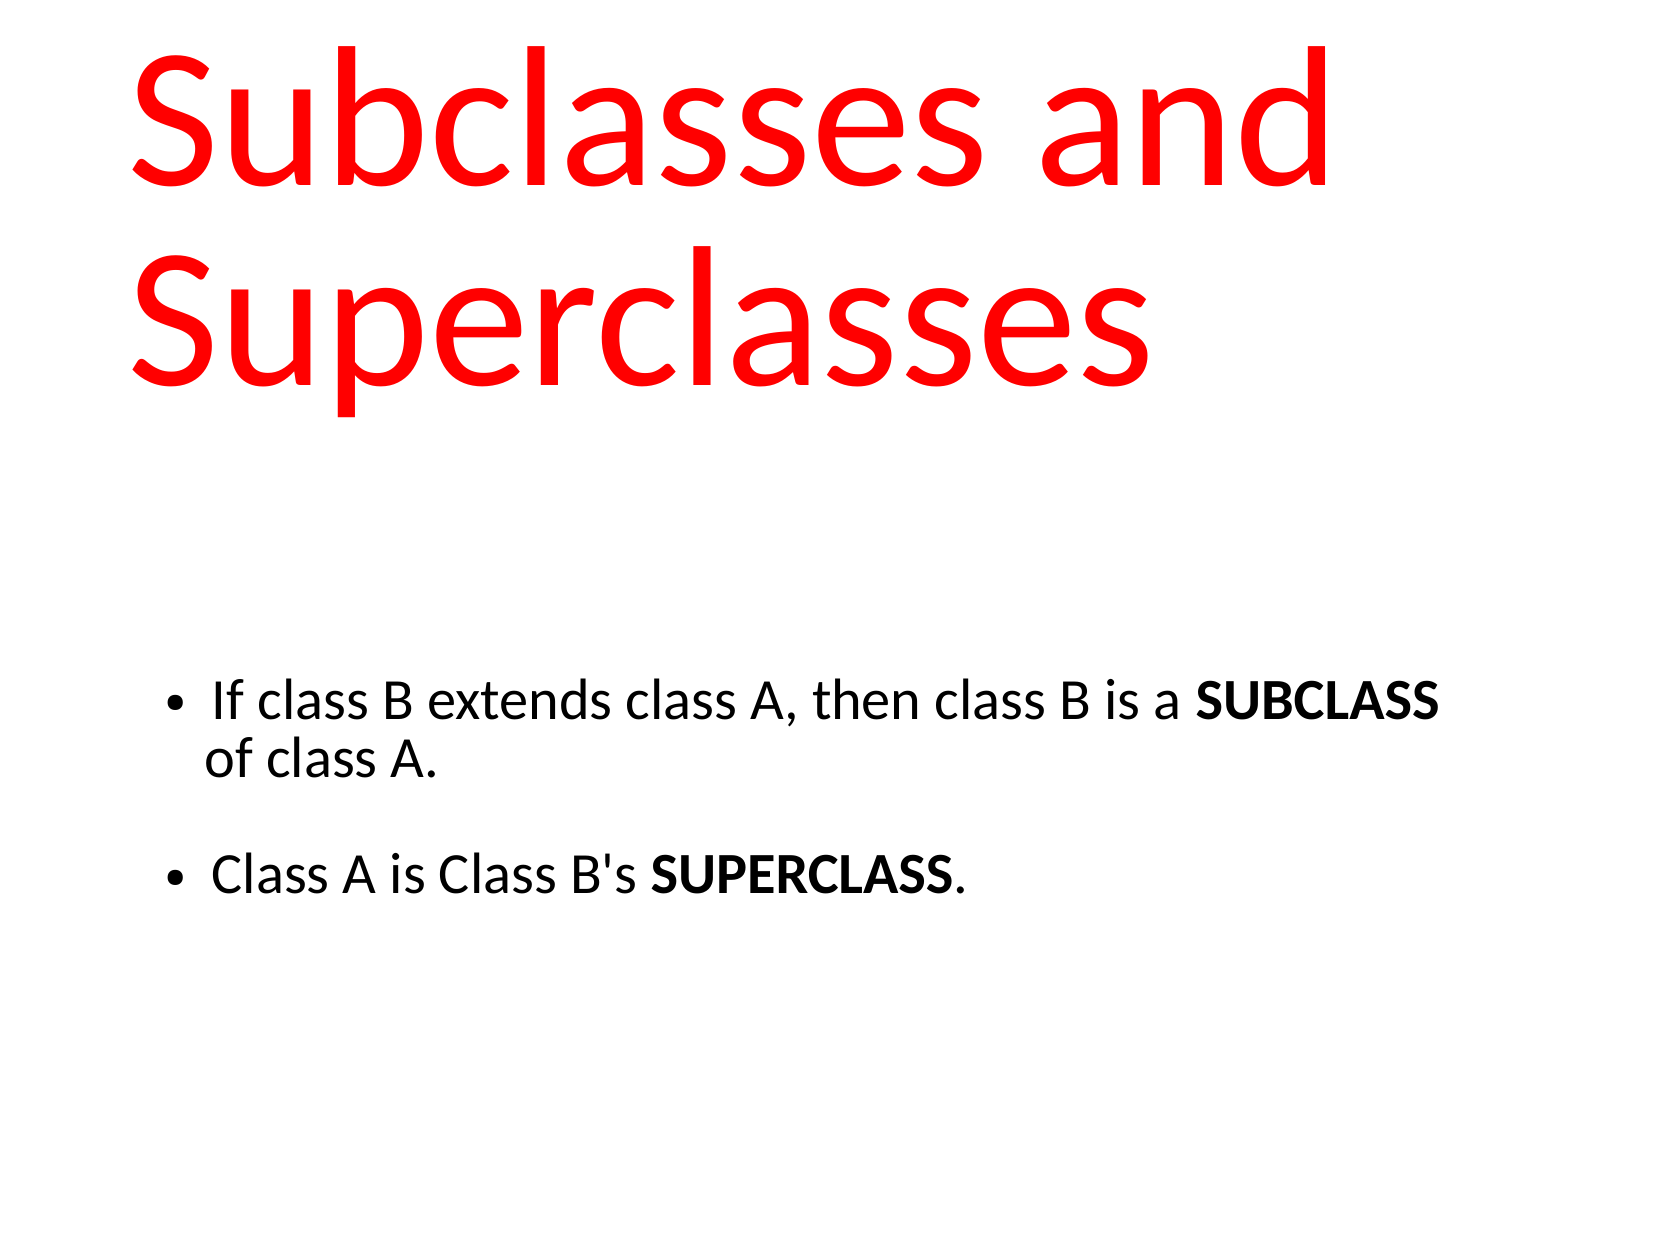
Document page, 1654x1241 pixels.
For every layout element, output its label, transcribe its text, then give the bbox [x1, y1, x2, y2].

text_box Subclasses and Superclasses [112, 28, 1654, 532]
text_box If class B extends class A, then class B is a SUBCLASS of class A. Class A is Class B's SUPERCLASS. [150, 551, 1501, 1137]
